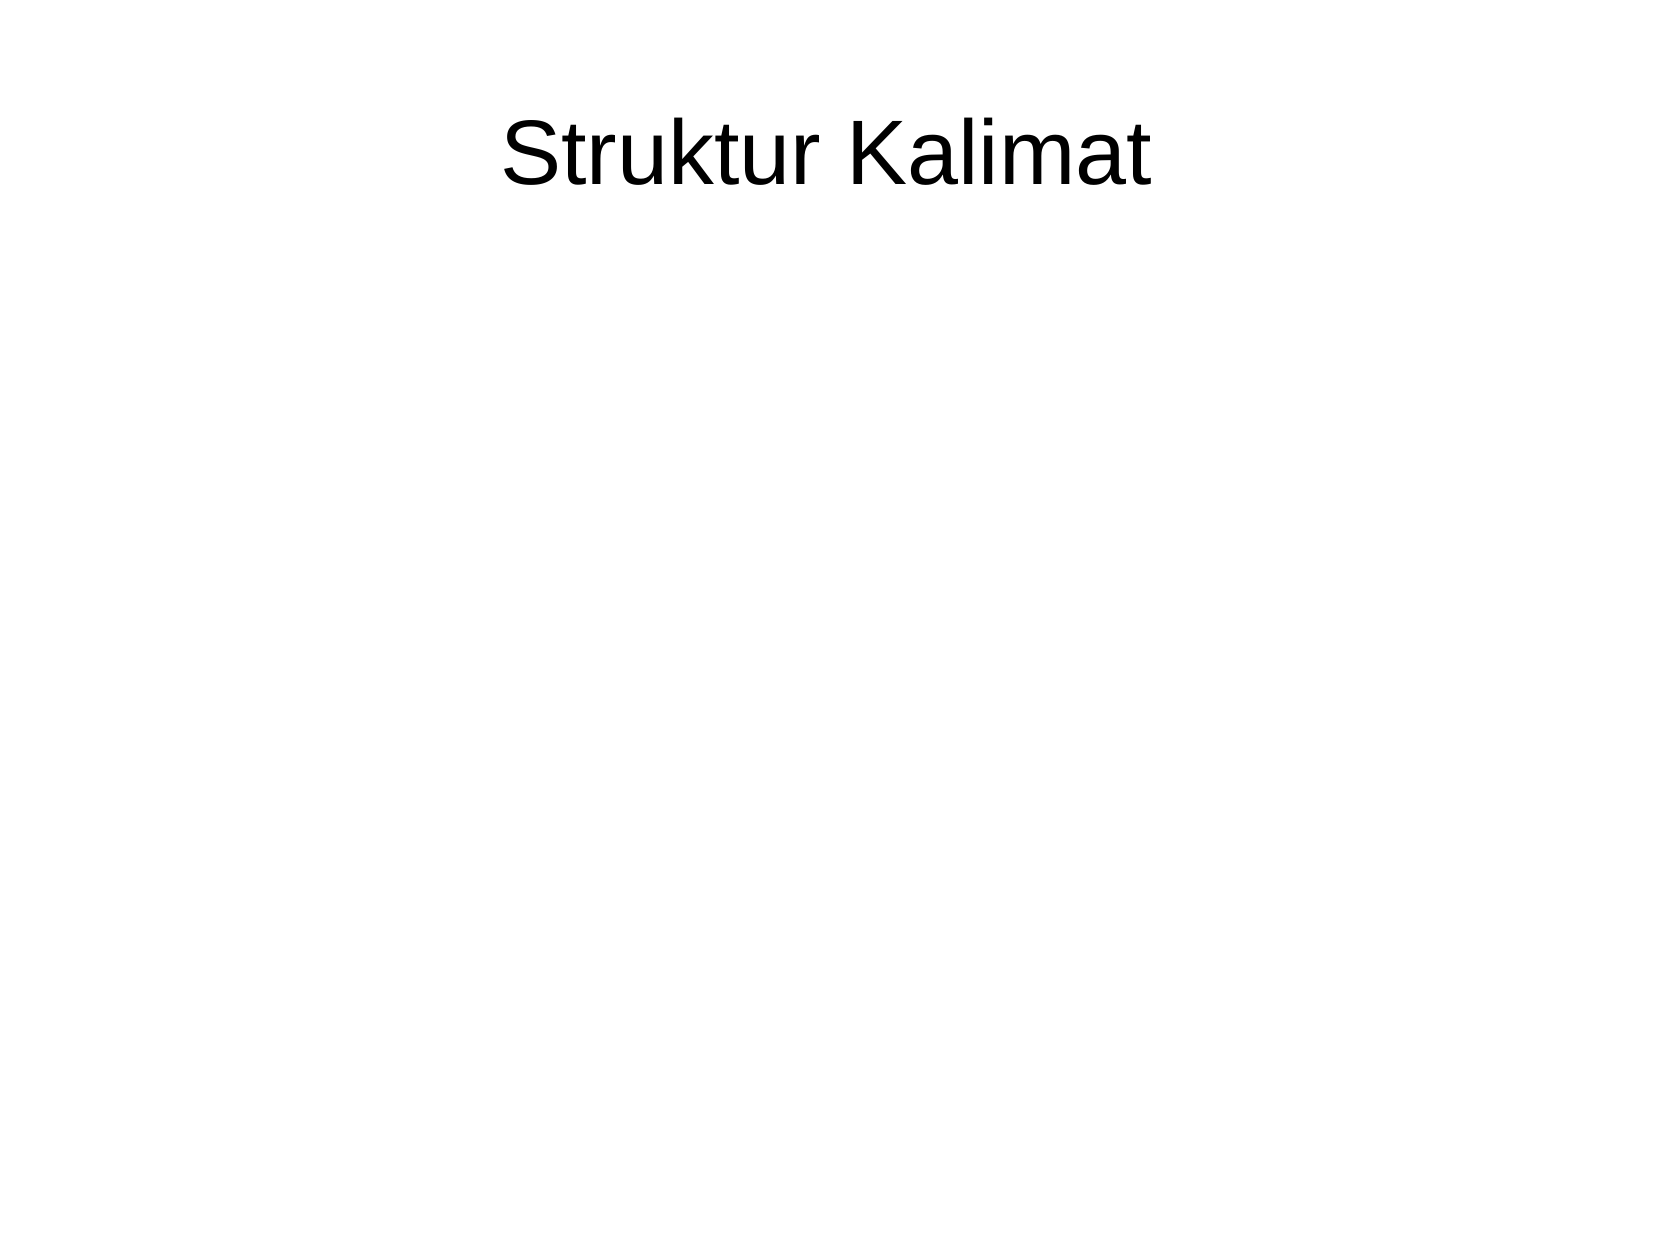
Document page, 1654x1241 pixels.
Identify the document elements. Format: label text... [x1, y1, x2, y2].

title Struktur Kalimat [82, 49, 1571, 257]
